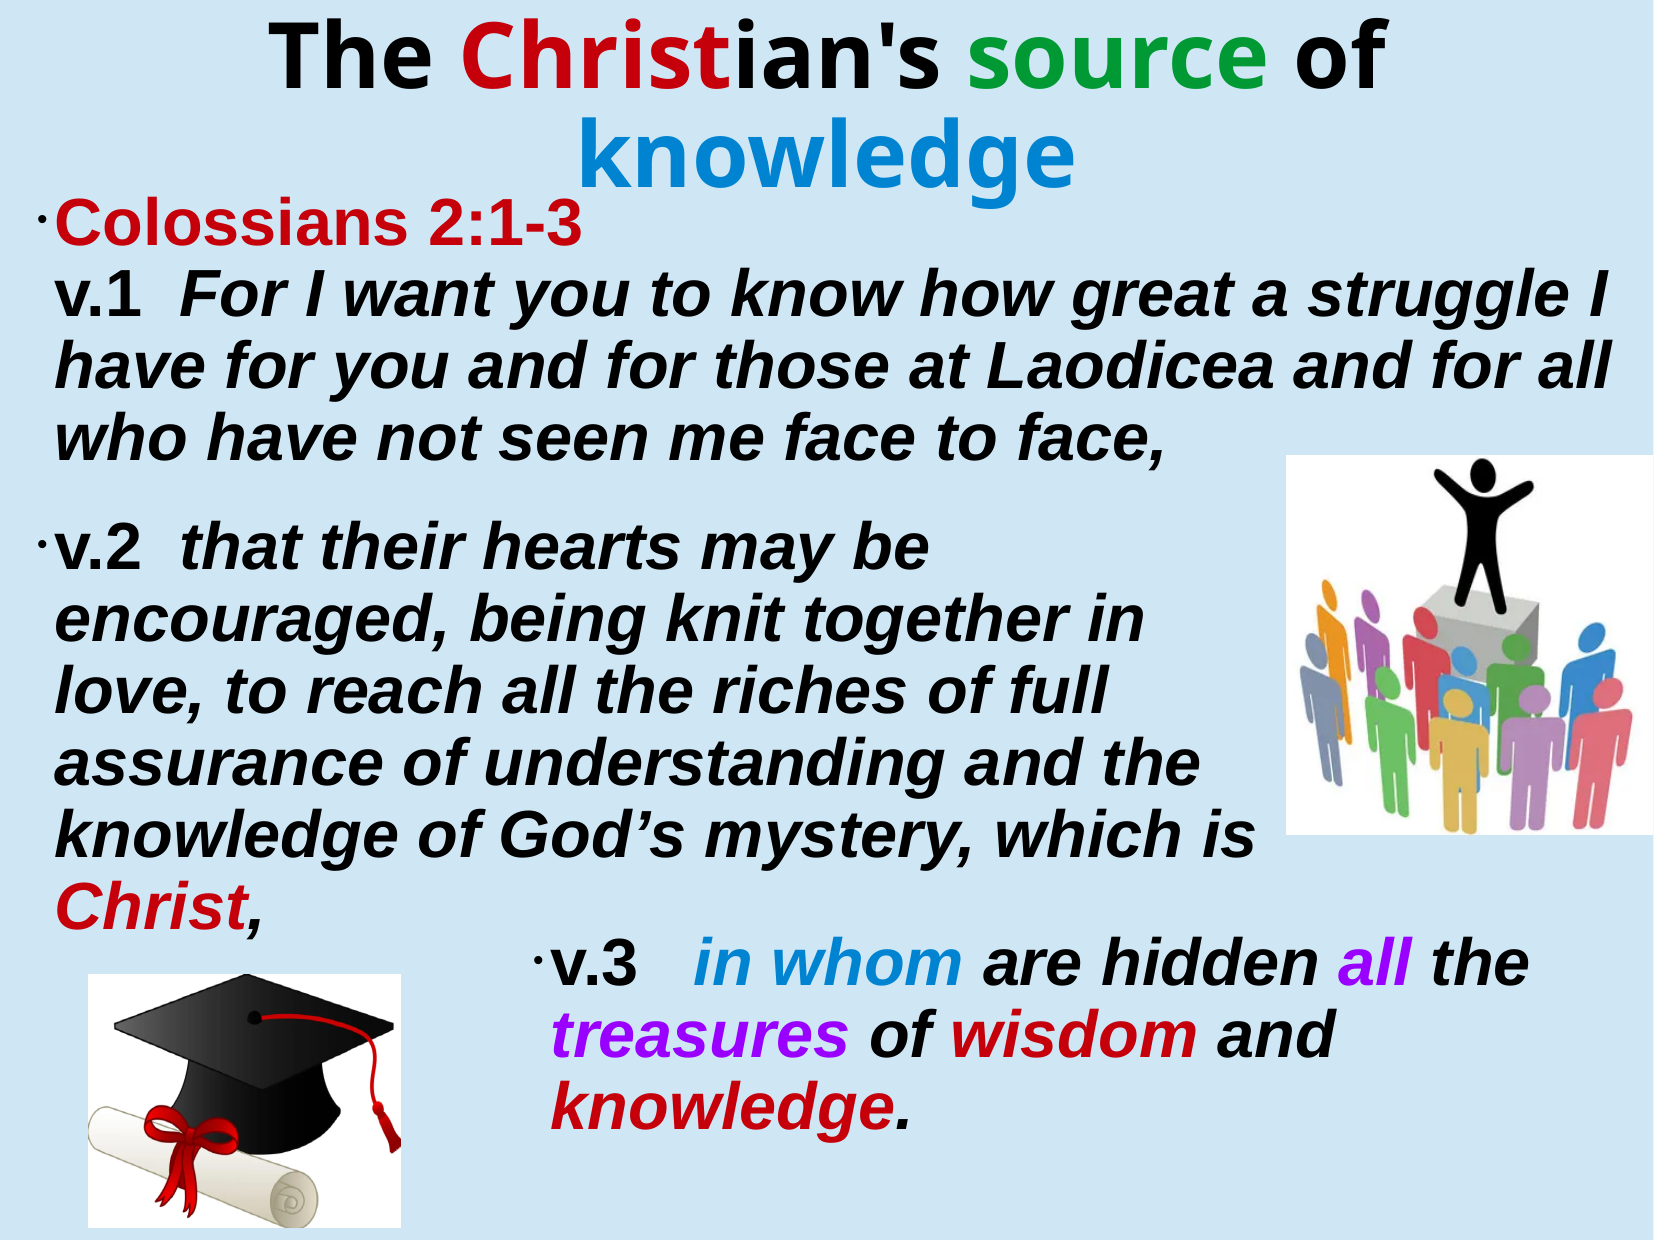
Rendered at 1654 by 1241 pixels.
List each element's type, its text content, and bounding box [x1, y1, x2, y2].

list Colossians 2:1-3 v.1 For I want you to know how great a struggle I have for you and for those at Laodicea and for all who have not seen me face to face, [37, 187, 1617, 480]
picture [88, 974, 401, 1229]
picture [1286, 455, 1654, 835]
list v.2 that their hearts may be encouraged, being knit together in love, to reach all the riches of full assurance of understanding and the knowledge of God’s mystery, which is Christ, [37, 512, 1285, 958]
title The Christian's source of knowledge [82, 4, 1571, 187]
list v.3 in whom are hidden all the treasures of wisdom and knowledge. [533, 927, 1565, 1152]
